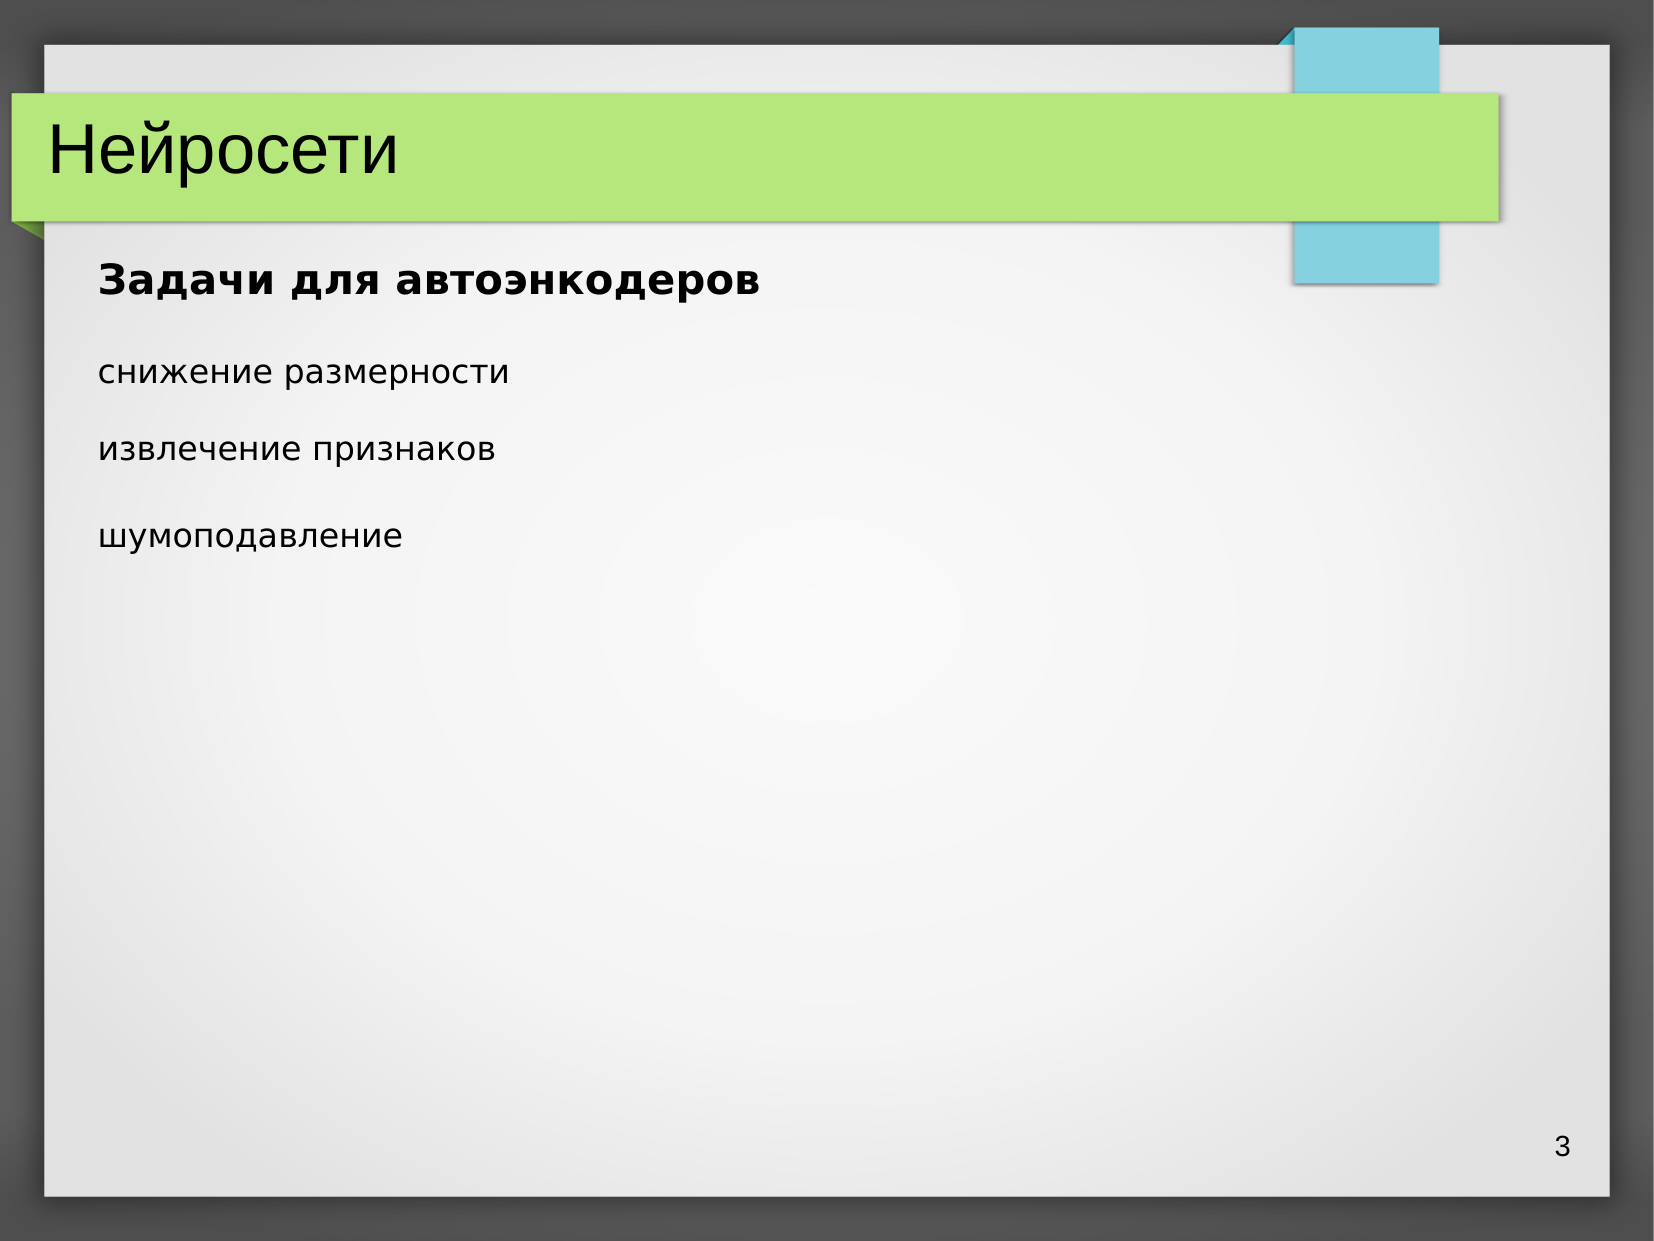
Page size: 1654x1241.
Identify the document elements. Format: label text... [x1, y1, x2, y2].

title Нейросети [47, 96, 1536, 201]
text_box Задачи для автоэнкодеров снижение размерности извлечение признаков шумоподавление [82, 248, 792, 650]
picture [0, 0, 1654, 1241]
